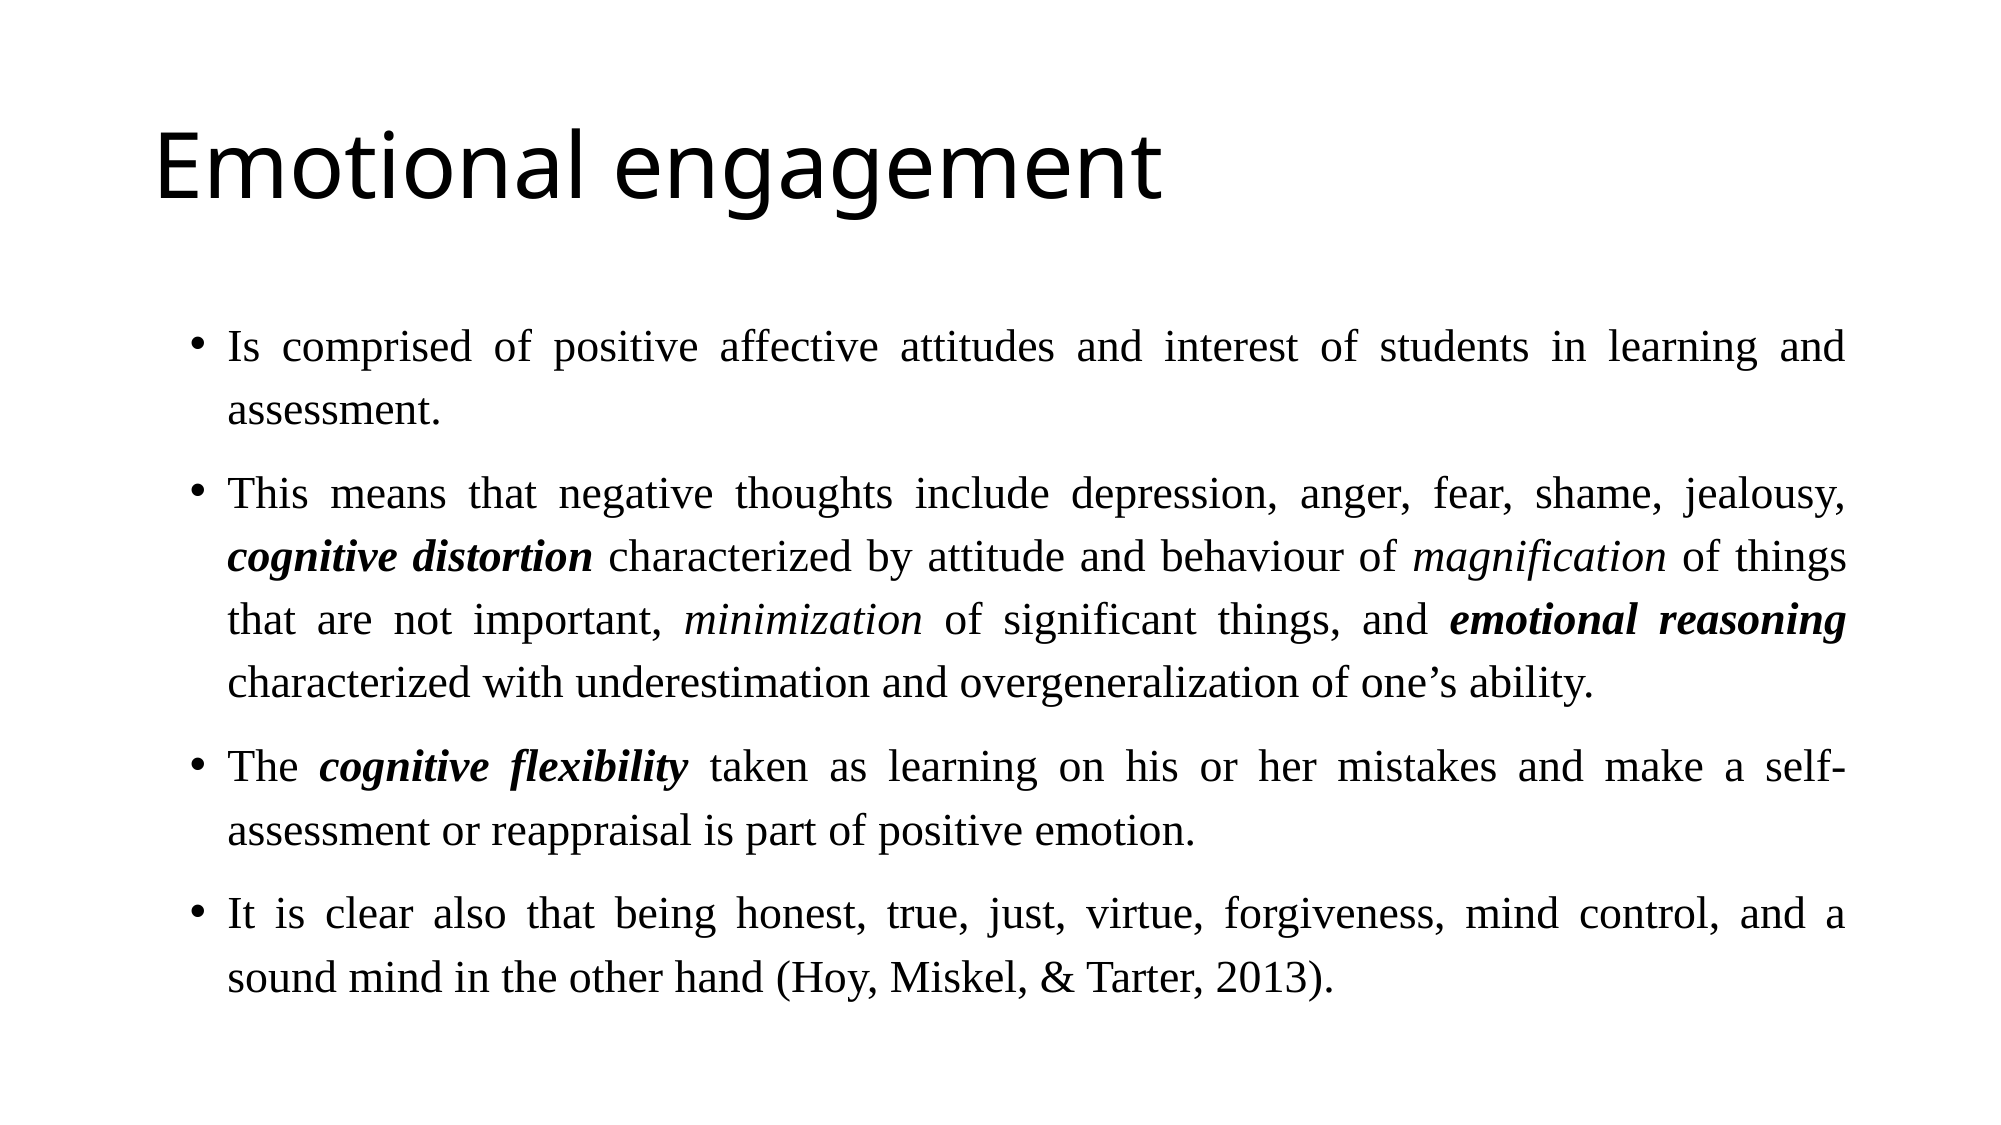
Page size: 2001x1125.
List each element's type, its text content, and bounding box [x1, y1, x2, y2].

list Is comprised of positive affective attitudes and interest of students in learning and assessment. This means that negative thoughts include depression, anger, fear, shame, jealousy, cognitive distortion characterized by attitude and behaviour of magnification of things that are not important, minimization of significant things, and emotional reasoning characterized with underestimation and overgeneralization of one’s ability. The cognitive flexibility taken as learning on his or her mistakes and make a self-assessment or reappraisal is part of positive emotion. It is clear also that being honest, true, just, virtue, forgiveness, mind control, and a sound mind in the other hand (Hoy, Miskel, & Tarter, 2013). [137, 299, 1863, 1014]
title Emotional engagement [137, 59, 1863, 278]
